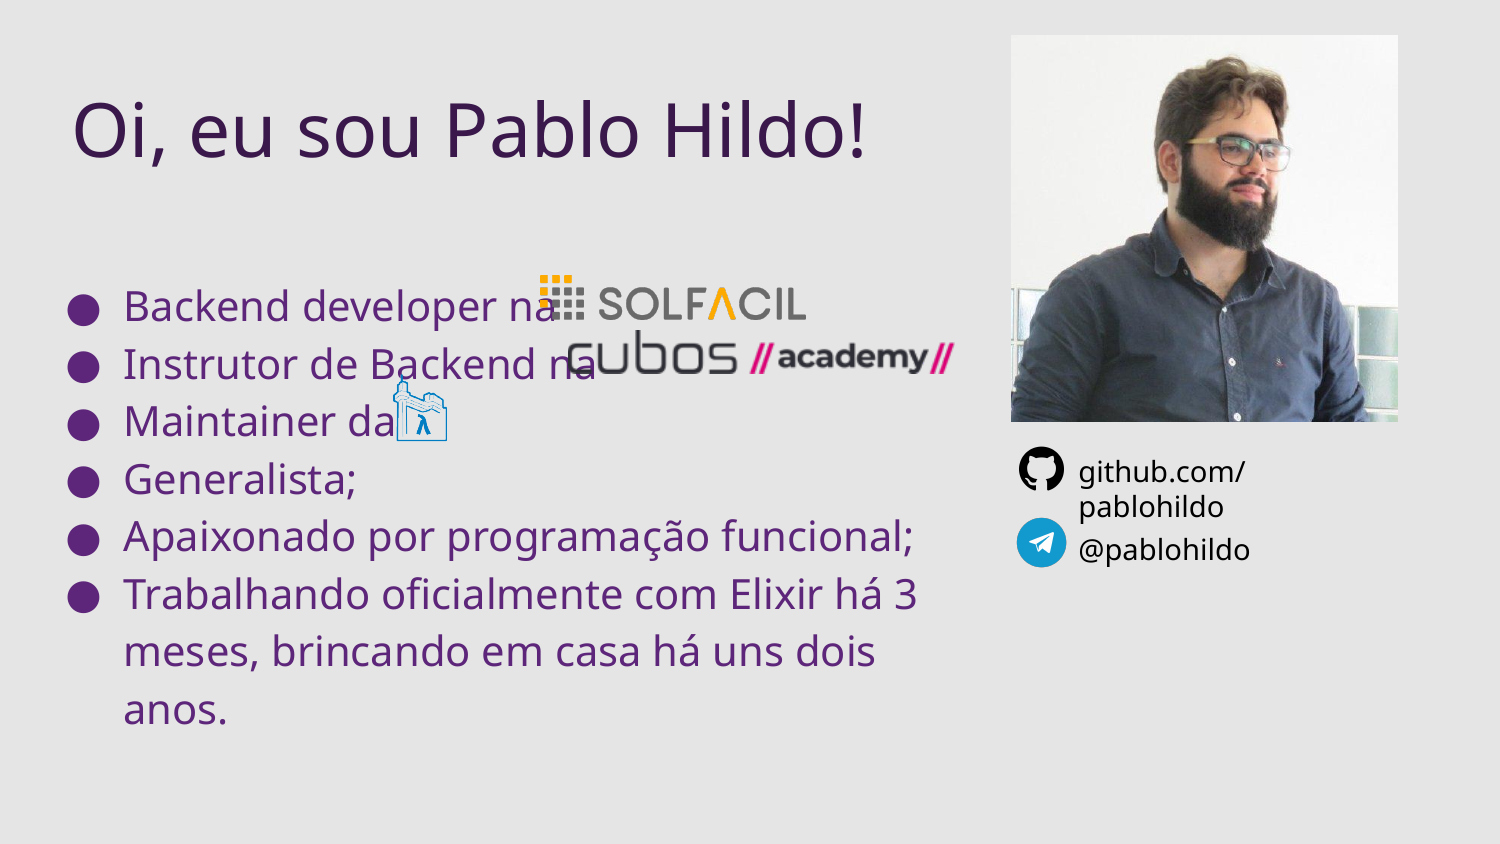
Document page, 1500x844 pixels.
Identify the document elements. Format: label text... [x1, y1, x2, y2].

picture [568, 330, 955, 375]
picture [1019, 446, 1064, 491]
text_box github.com/pablohildo [1063, 438, 1393, 483]
picture [1014, 515, 1069, 570]
picture [540, 275, 806, 320]
list Backend developer na Instrutor de Backend na Maintainer da Generalista; Apaixonado por programação funcional; Trabalhando oficialmente com Elixir há 3 meses, brincando em casa há uns dois anos. [33, 257, 995, 819]
picture [1011, 35, 1398, 422]
text_box @pablohildo [1063, 515, 1393, 560]
title Oi, eu sou Pablo Hildo! [56, 67, 976, 175]
picture [393, 374, 447, 448]
